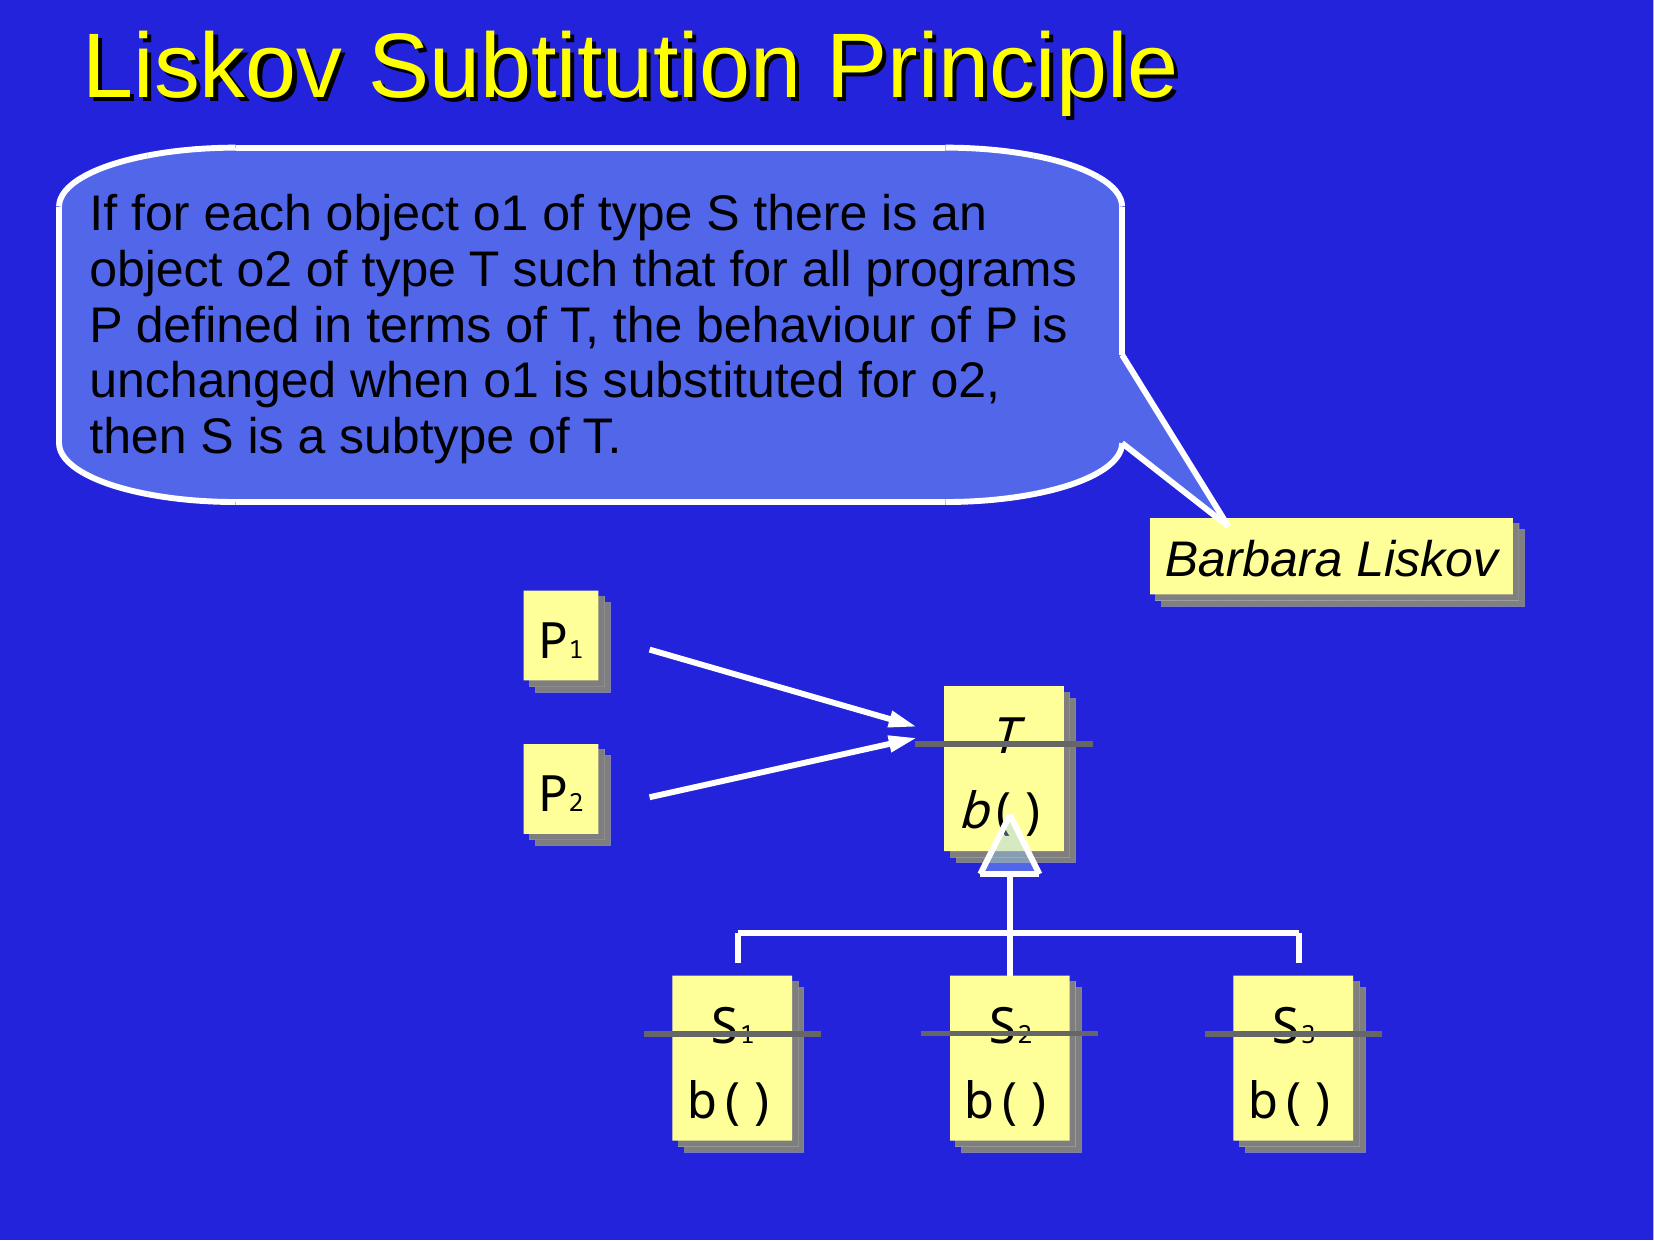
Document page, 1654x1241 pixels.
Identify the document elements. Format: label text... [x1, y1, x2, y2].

text_box S3 b() [1233, 1037, 1354, 1141]
text_box T b() [944, 747, 1064, 852]
title Liskov Subtitution Principle [82, 2, 1571, 130]
text_box S2 b() [950, 975, 1070, 1031]
text_box P2 [523, 744, 599, 834]
text_box Barbara Liskov [1150, 518, 1513, 595]
text_box P1 [523, 590, 599, 681]
text_box S3 b() [1233, 975, 1354, 1031]
text_box If for each object o1 of type S there is an object o2 of type T such that for all programs P defined in terms of T, the behaviour of P is unchanged when o1 is substituted for o2, then S is a subtype of T. [59, 147, 1229, 527]
text_box S2 b() [950, 1036, 1070, 1141]
text_box T b() [944, 686, 1064, 741]
text_box S1 b() [672, 1037, 793, 1141]
text_box [980, 814, 1040, 875]
text_box S1 b() [672, 975, 793, 1031]
